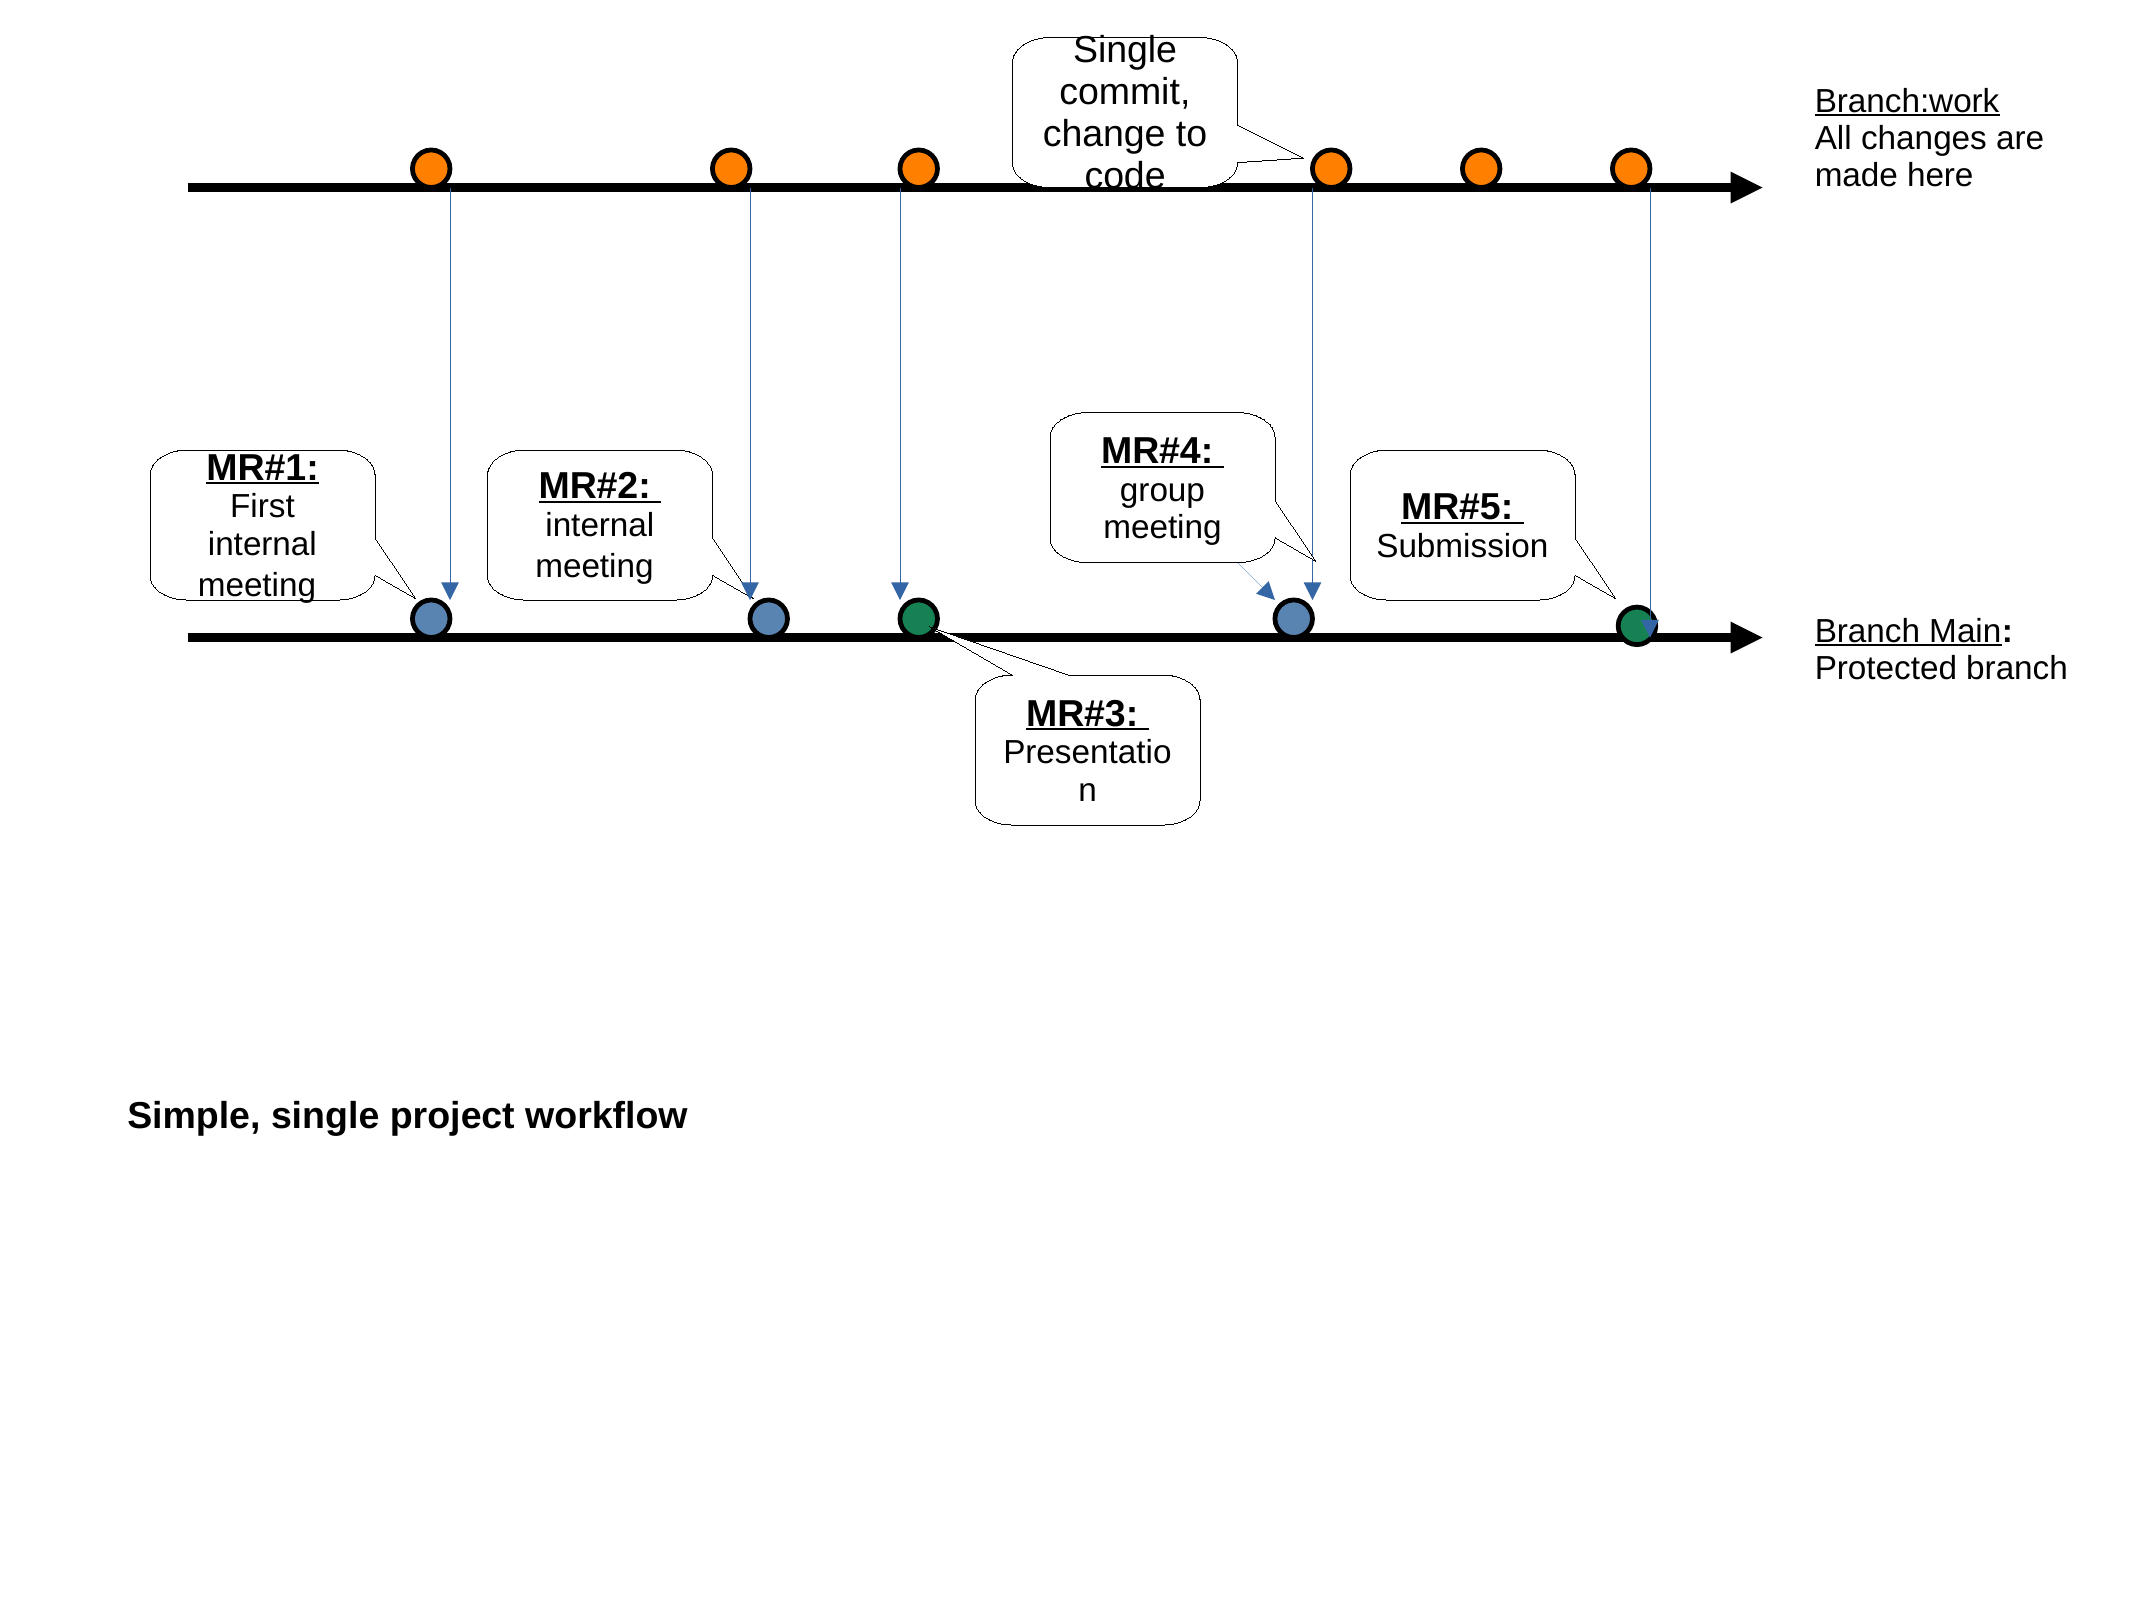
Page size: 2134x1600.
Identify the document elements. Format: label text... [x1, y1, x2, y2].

text_box [1612, 149, 1651, 188]
text_box MR#5: Submission [1350, 450, 1616, 601]
text_box Simple, single project workflow [112, 1087, 2026, 1145]
text_box [412, 599, 451, 638]
text_box MR#2: internal meeting [487, 450, 746, 601]
text_box [1274, 599, 1313, 638]
text_box [1462, 149, 1501, 188]
text_box [749, 599, 788, 638]
text_box [899, 599, 938, 638]
text_box MR#4: group meeting [1050, 412, 1316, 563]
text_box [412, 149, 451, 188]
text_box Single commit, change to code [1012, 37, 1304, 188]
text_box [1312, 149, 1351, 188]
text_box [899, 149, 938, 188]
text_box Branch:work All changes are made here [1800, 75, 2101, 226]
text_box [1618, 607, 1656, 645]
text_box [712, 149, 751, 188]
text_box Branch Main: Protected branch [1800, 604, 2101, 788]
text_box MR#3: Presentation [929, 626, 1201, 826]
text_box MR#1: First internal meeting [150, 450, 416, 601]
